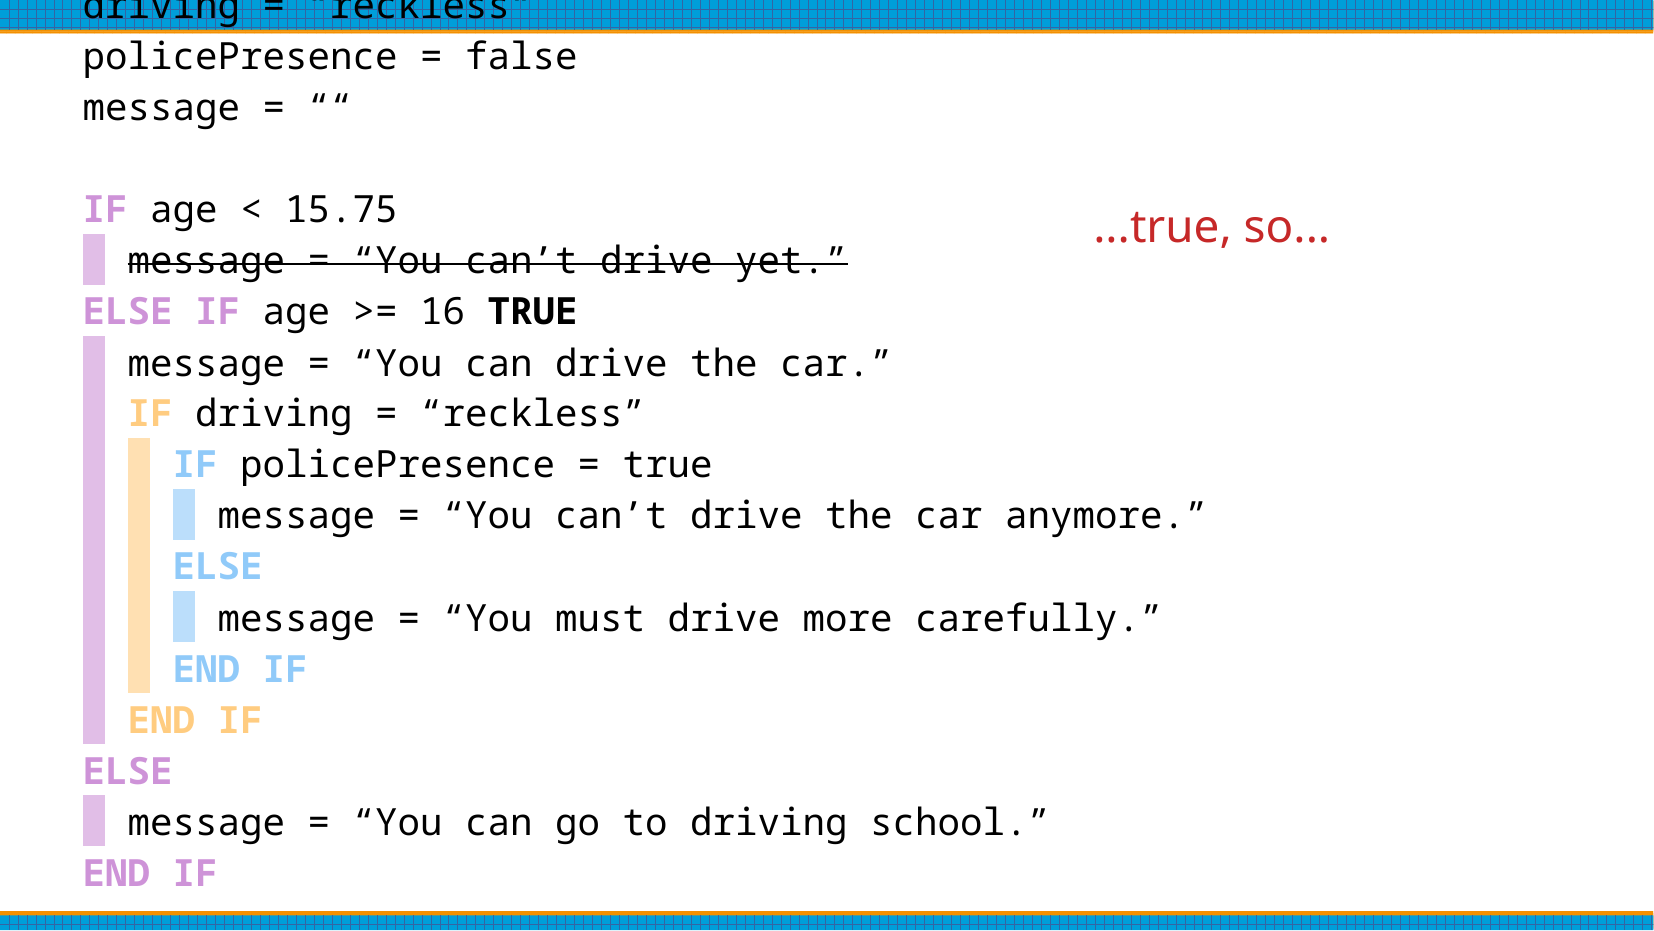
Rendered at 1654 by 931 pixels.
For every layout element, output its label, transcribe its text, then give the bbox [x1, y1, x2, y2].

text_box ...true, so... [1087, 75, 1613, 376]
subtitle age = 16 driving = “reckless“ policePresence = false message = ““ IF age < 15.75 message = “You can’t drive yet.” ELSE IF age >= 16 TRUE message = “You can drive the car.” IF driving = “reckless” IF policePresence = true message = “You can’t drive the car anymore.” ELSE message = “You must drive more carefully.” END IF END IF ELSE message = “You can go to driving school.” END IF output message [82, 69, 1571, 858]
